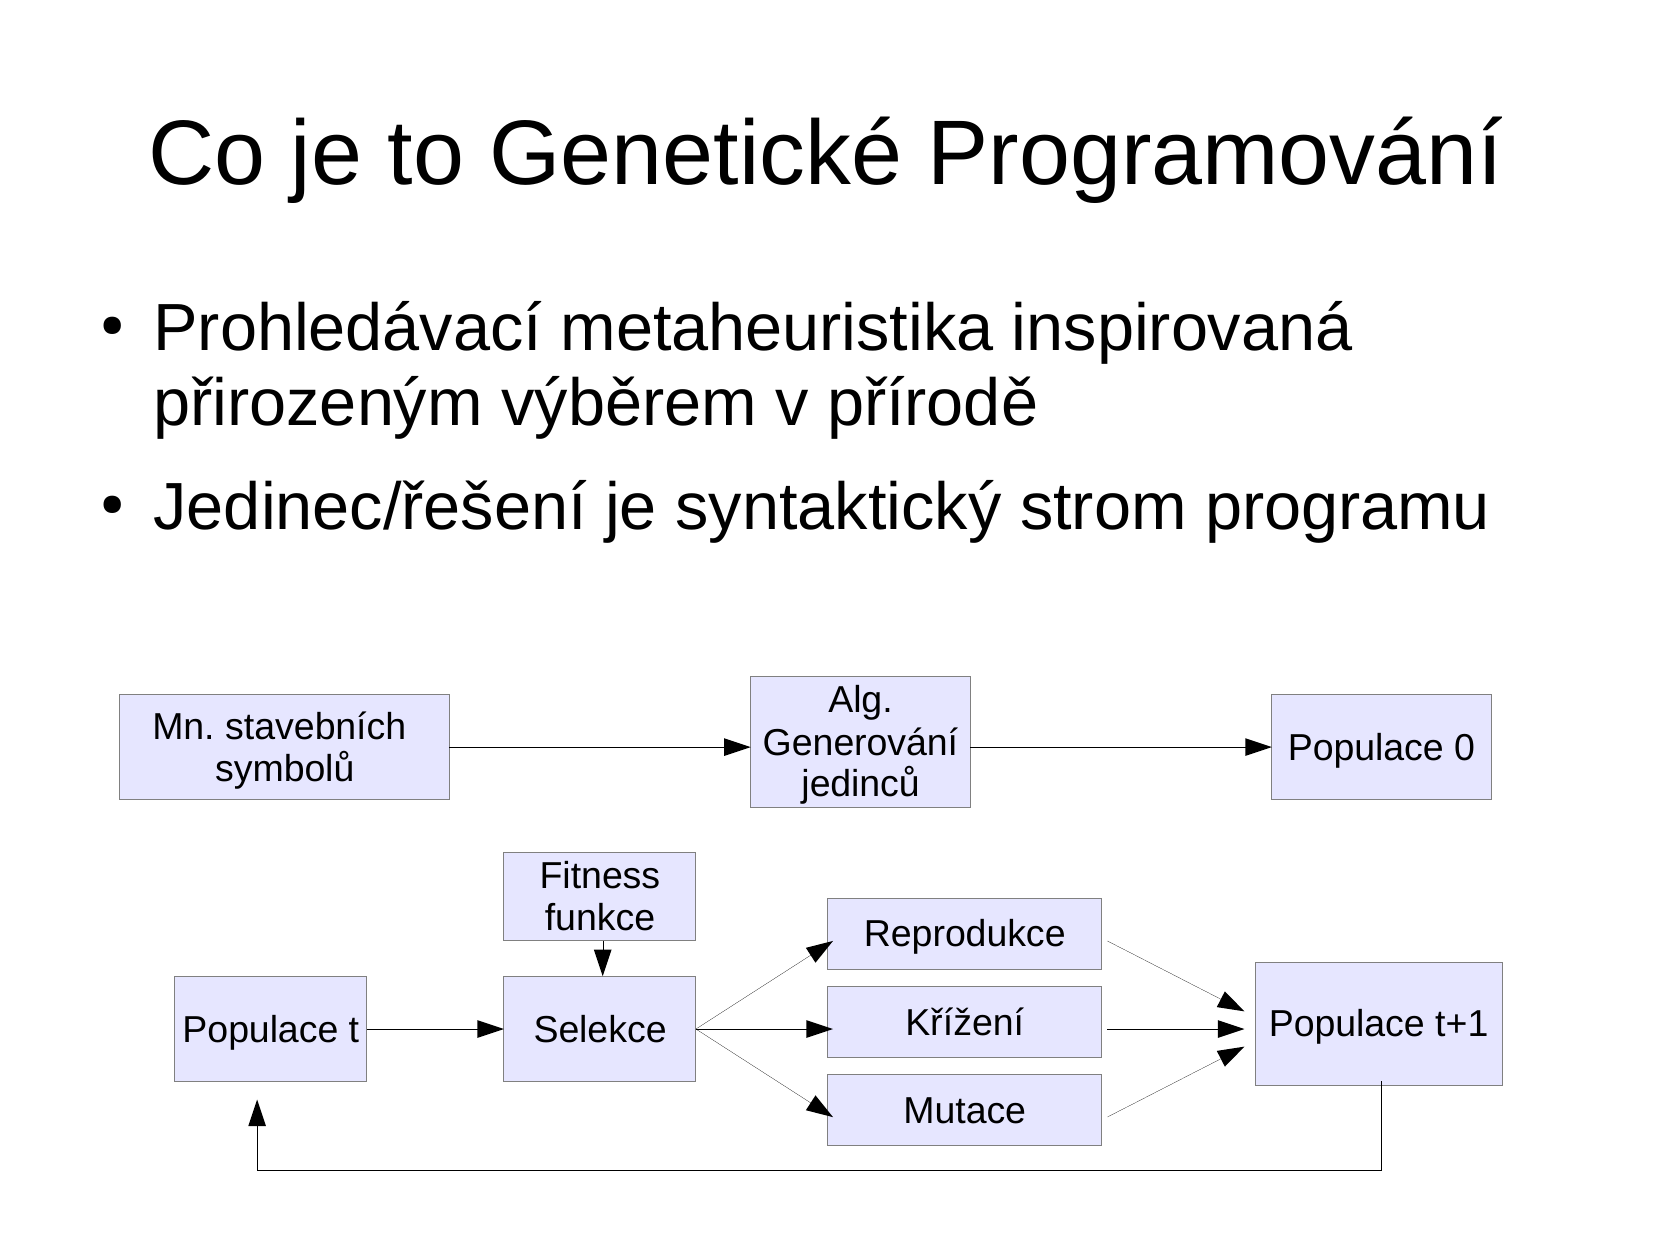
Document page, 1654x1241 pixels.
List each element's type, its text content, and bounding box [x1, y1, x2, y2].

list Prohledávací metaheuristika inspirovaná přirozeným výběrem v přírodě Jedinec/řešení je syntaktický strom programu [82, 290, 1538, 571]
text_box Křížení [827, 986, 1102, 1058]
title Co je to Genetické Programování [82, 49, 1571, 257]
text_box Mutace [827, 1074, 1102, 1146]
text_box Populace 0 [1271, 694, 1492, 800]
text_box Populace t+1 [1255, 962, 1503, 1086]
text_box Selekce [503, 976, 696, 1082]
text_box Alg. Generování jedinců [750, 676, 971, 808]
text_box Fitness funkce [503, 852, 696, 941]
text_box Populace t [174, 976, 367, 1082]
text_box Mn. stavebních symbolů [119, 694, 450, 800]
text_box Reprodukce [827, 898, 1102, 970]
